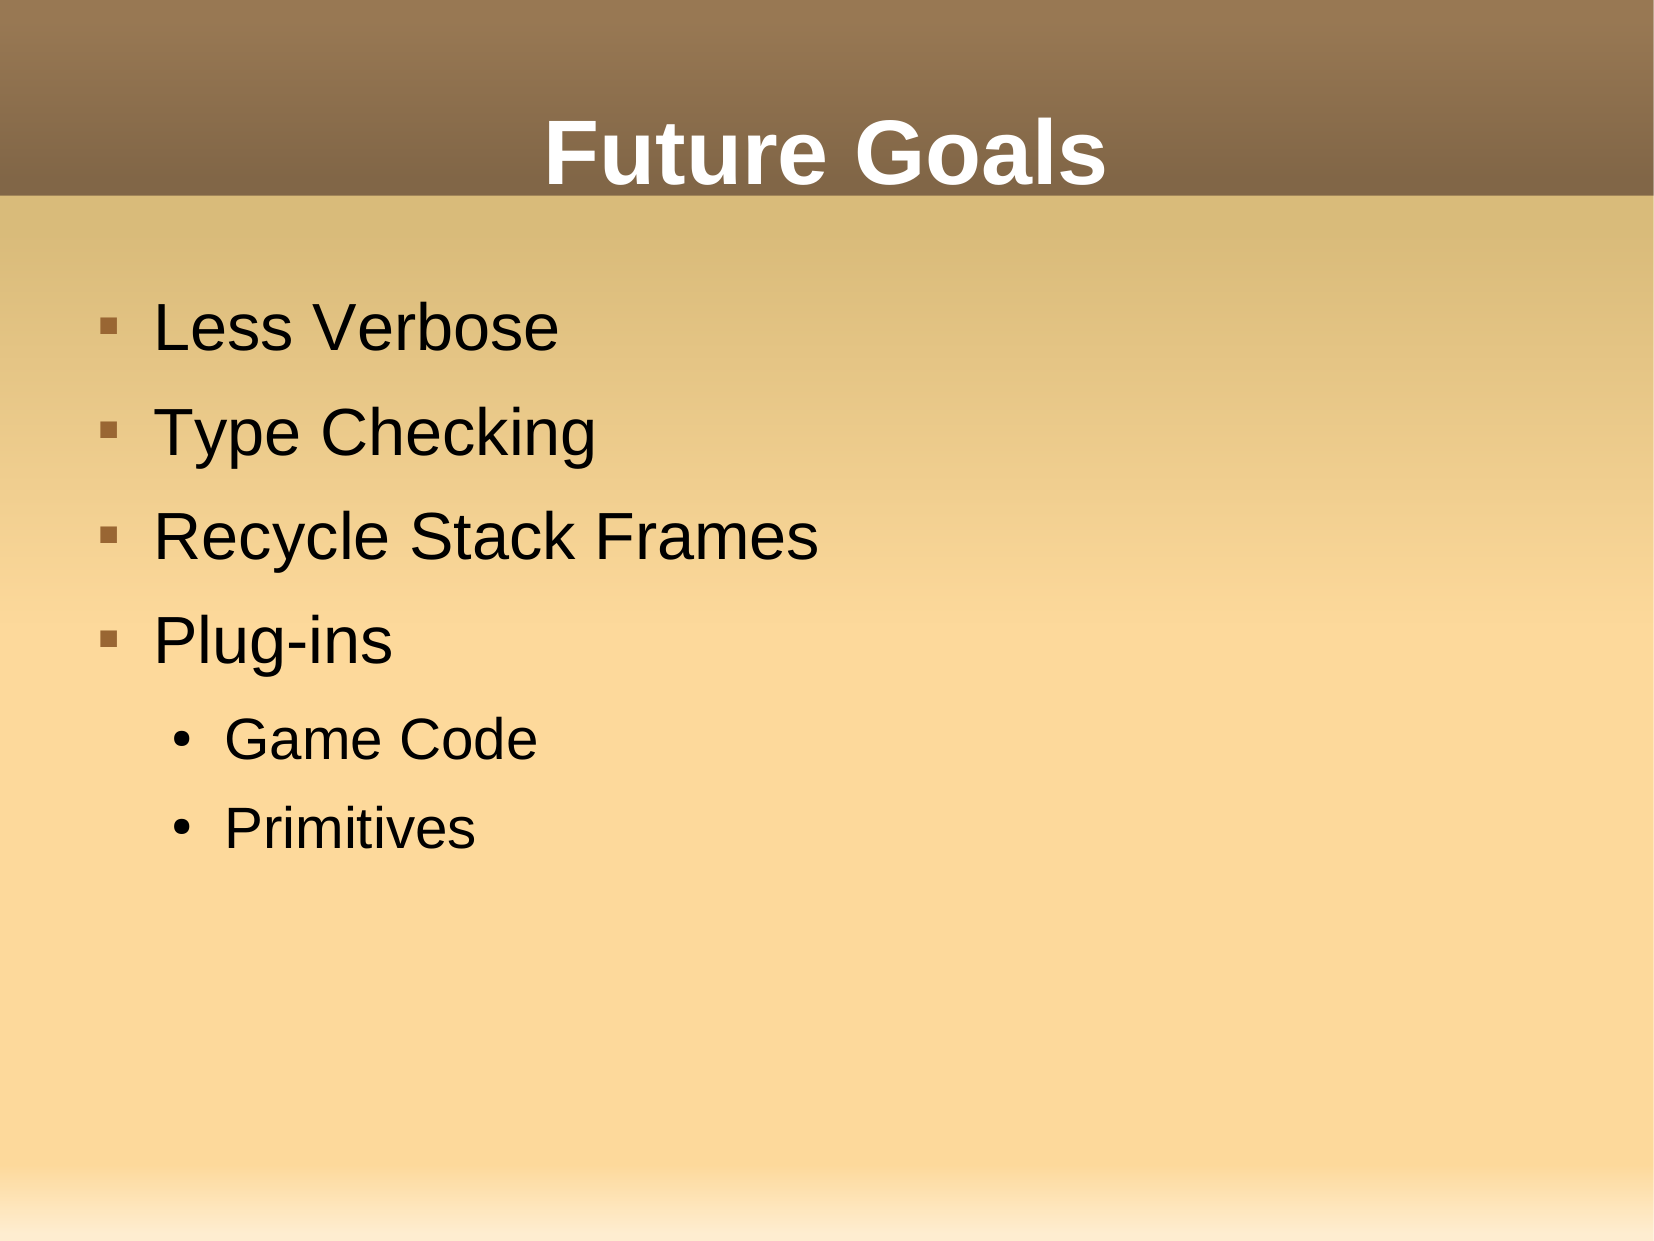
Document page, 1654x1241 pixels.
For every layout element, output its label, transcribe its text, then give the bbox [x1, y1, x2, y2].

title Future Goals [82, 56, 1571, 250]
list Less Verbose Type Checking Recycle Stack Frames Plug-ins Game Code Primitives [82, 290, 1571, 1094]
picture [0, 0, 1654, 1241]
